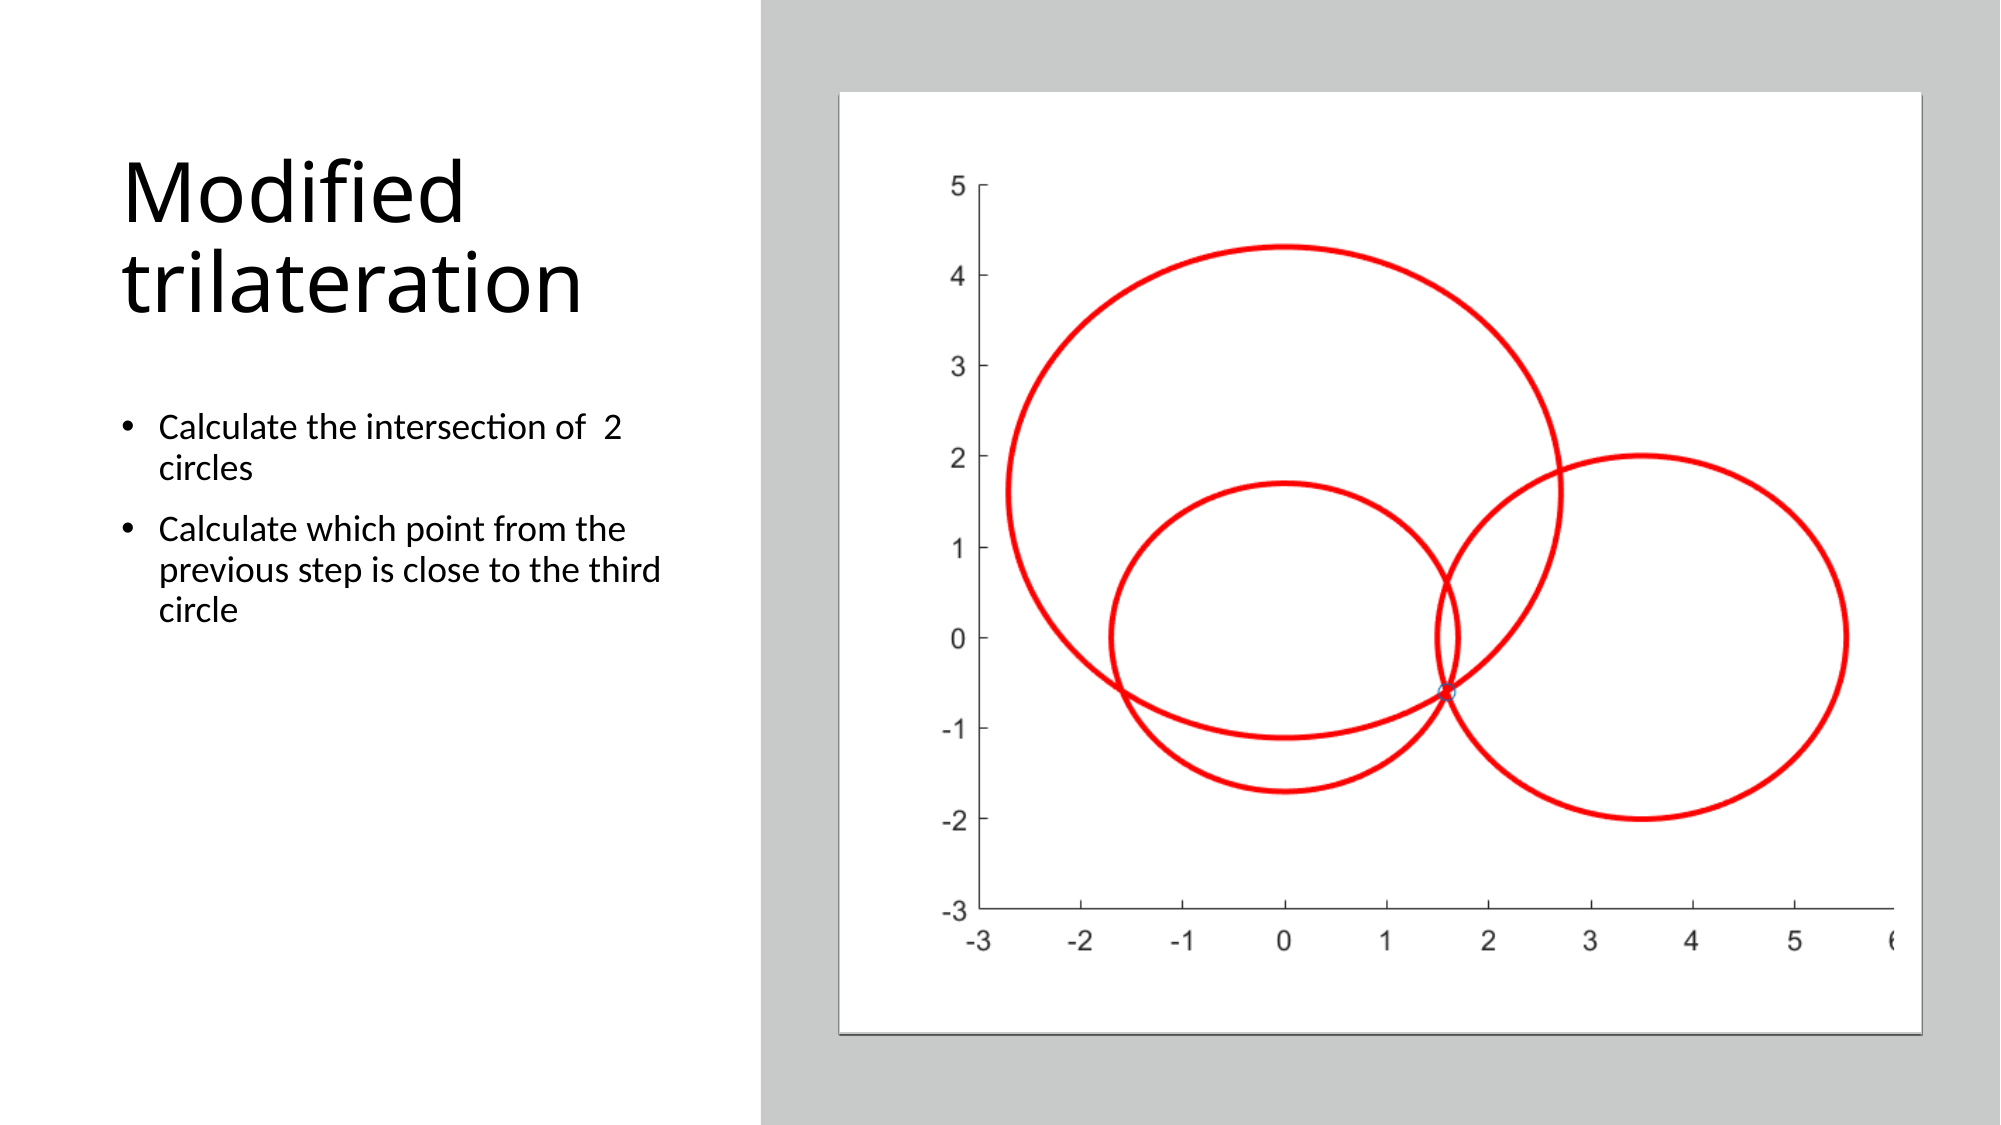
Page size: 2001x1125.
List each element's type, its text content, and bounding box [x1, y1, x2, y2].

picture [866, 118, 1895, 1007]
title Modified trilateration [106, 103, 708, 379]
text_box [760, 0, 2000, 1125]
list Calculate the intersection of 2 circles Calculate which point from the previous step is close to the third circle [106, 399, 708, 1020]
